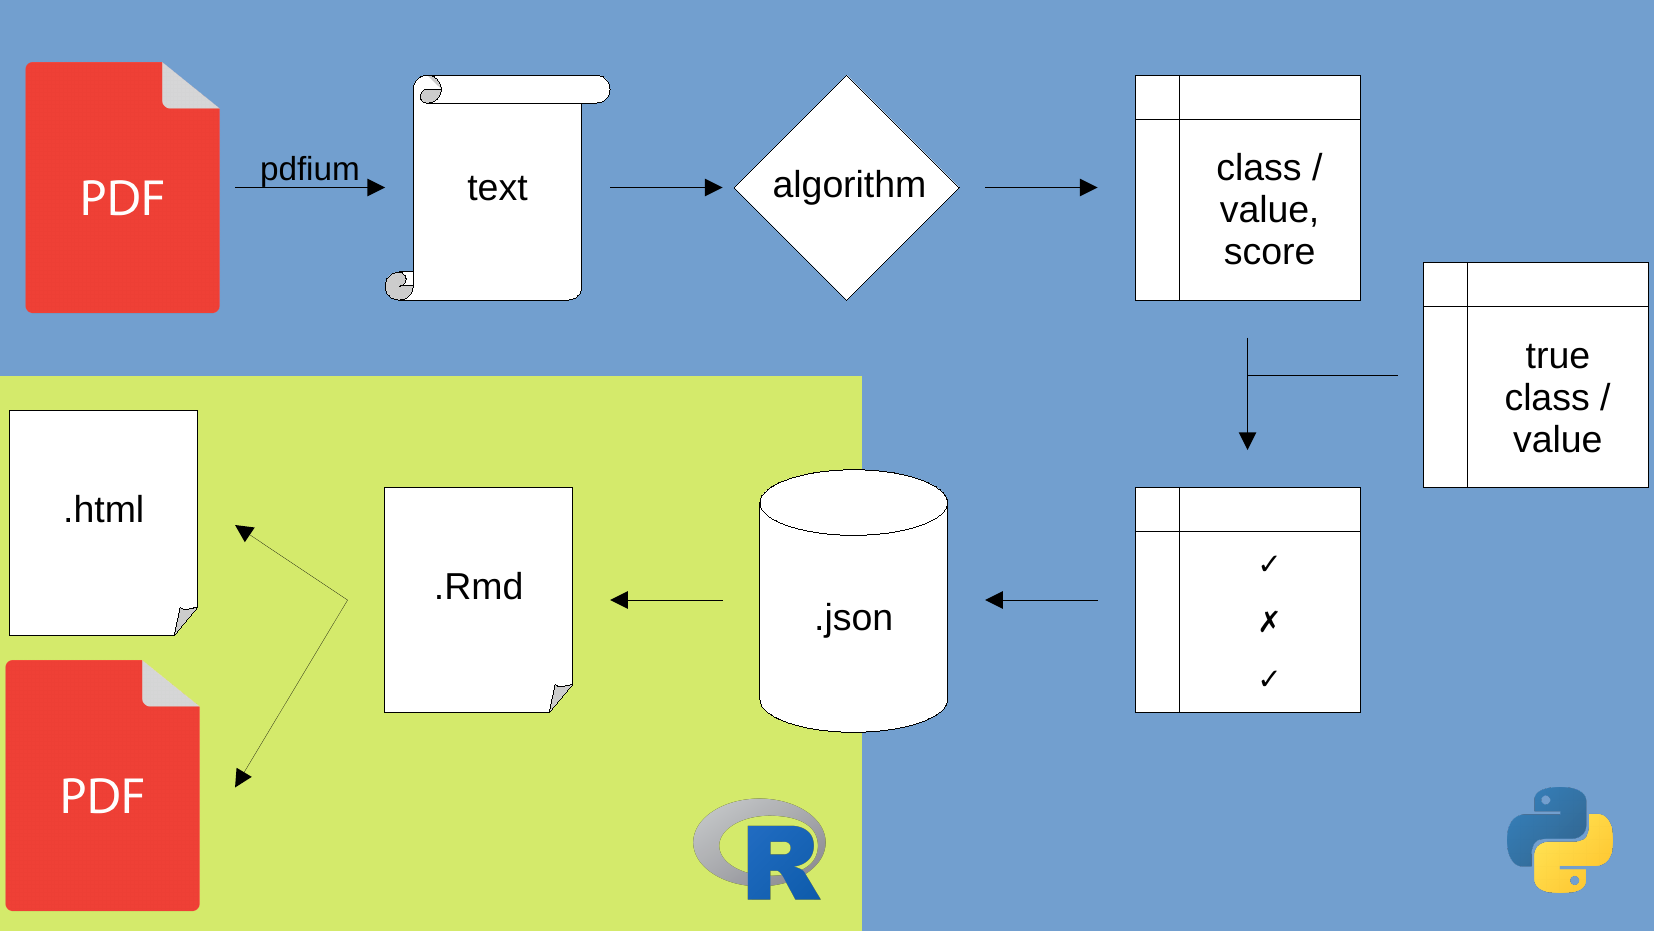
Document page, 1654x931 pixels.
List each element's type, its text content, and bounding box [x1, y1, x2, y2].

text_box .Rmd [384, 487, 573, 713]
text_box .html [9, 410, 198, 635]
picture [0, 635, 253, 931]
text_box class / value, score [1135, 75, 1361, 301]
text_box algorithm [757, 155, 946, 231]
text_box text [400, 75, 582, 301]
text_box ✓ ✗ ✓ [1135, 487, 1361, 713]
picture [693, 798, 826, 901]
text_box .json [759, 503, 948, 733]
picture [265, 178, 273, 187]
text_box [0, 0, 1654, 931]
text_box text [433, 75, 611, 104]
picture [1507, 787, 1613, 893]
picture [265, 164, 273, 178]
picture [0, 37, 273, 338]
text_box true class / value [1423, 262, 1649, 488]
